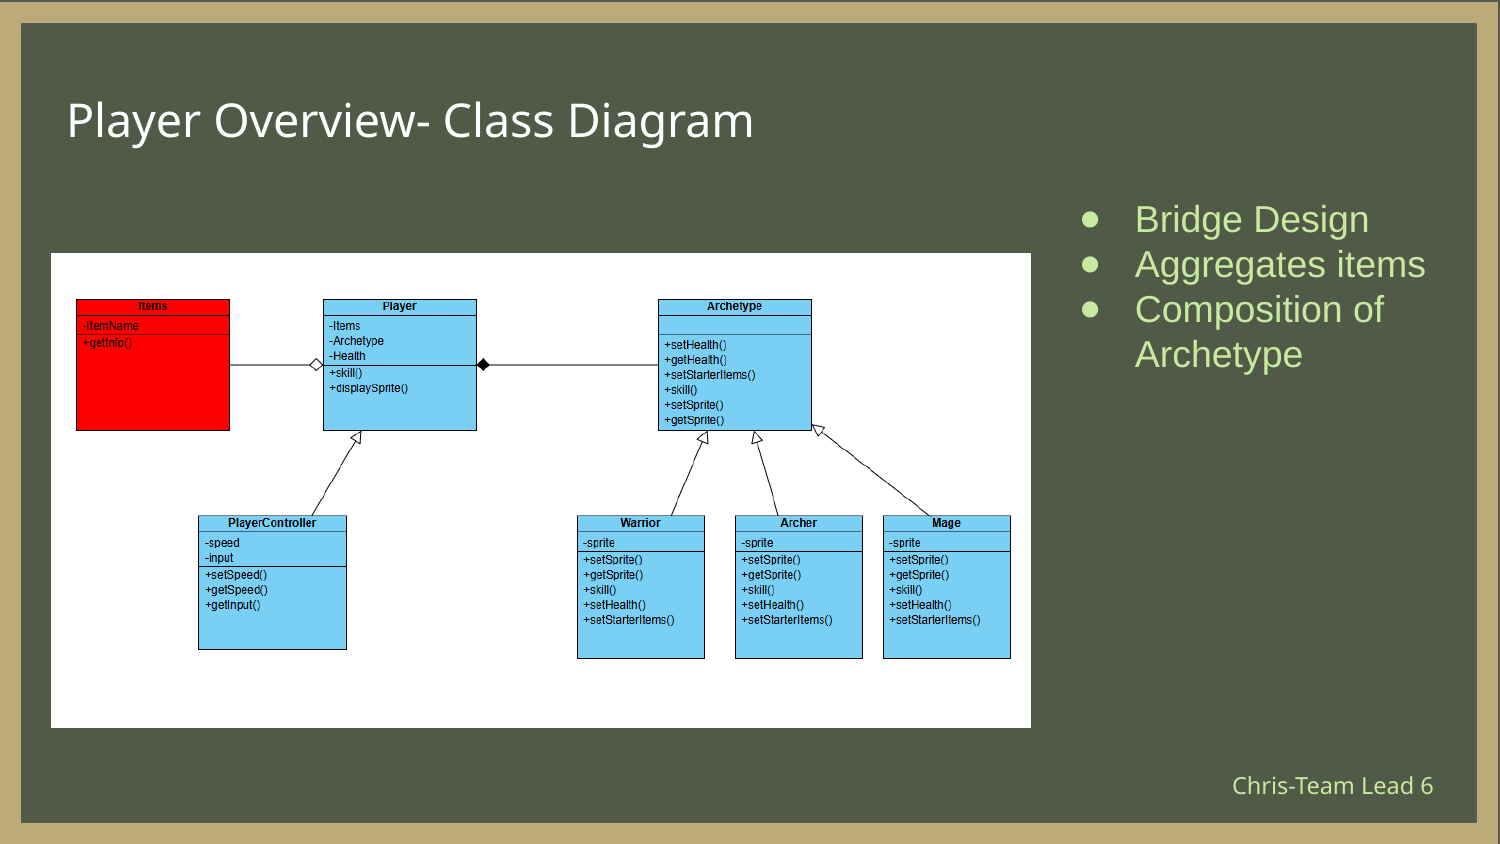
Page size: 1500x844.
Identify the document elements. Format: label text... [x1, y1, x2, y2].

picture [51, 253, 1031, 728]
text_box Bridge Design Aggregates items Composition of Archetype [1045, 179, 1449, 733]
list Chris-Team Lead 6 [1069, 749, 1449, 817]
title Player Overview- Class Diagram [51, 72, 1449, 167]
